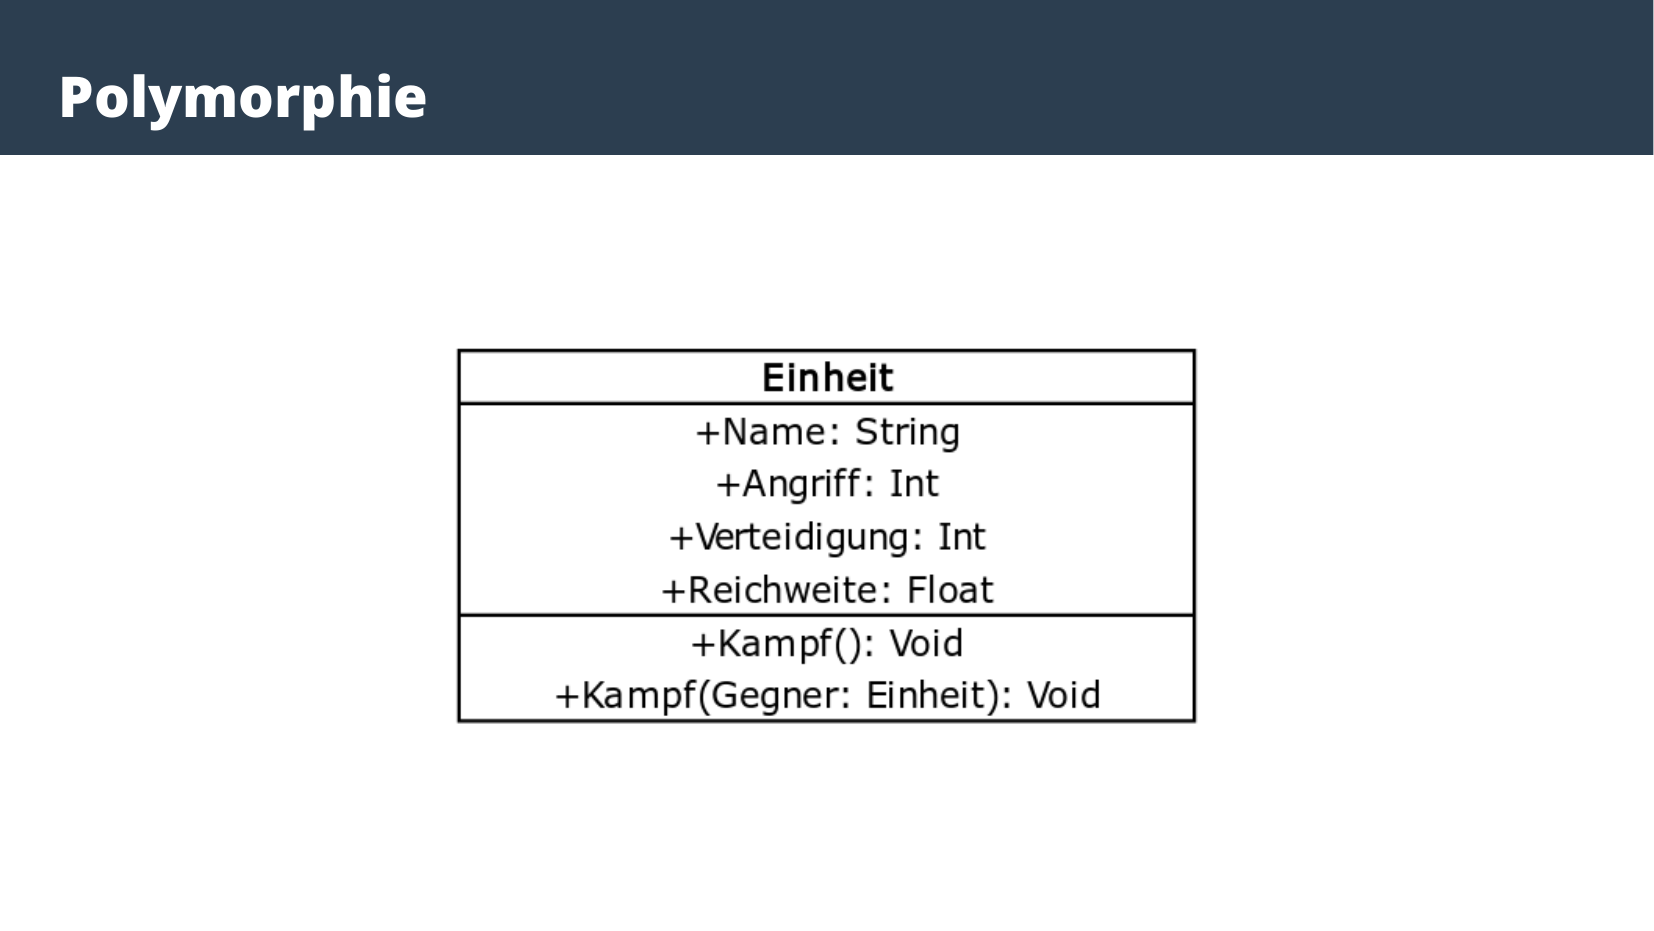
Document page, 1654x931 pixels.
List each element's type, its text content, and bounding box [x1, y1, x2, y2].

picture [447, 336, 1207, 748]
title Polymorphie [59, 37, 1595, 156]
